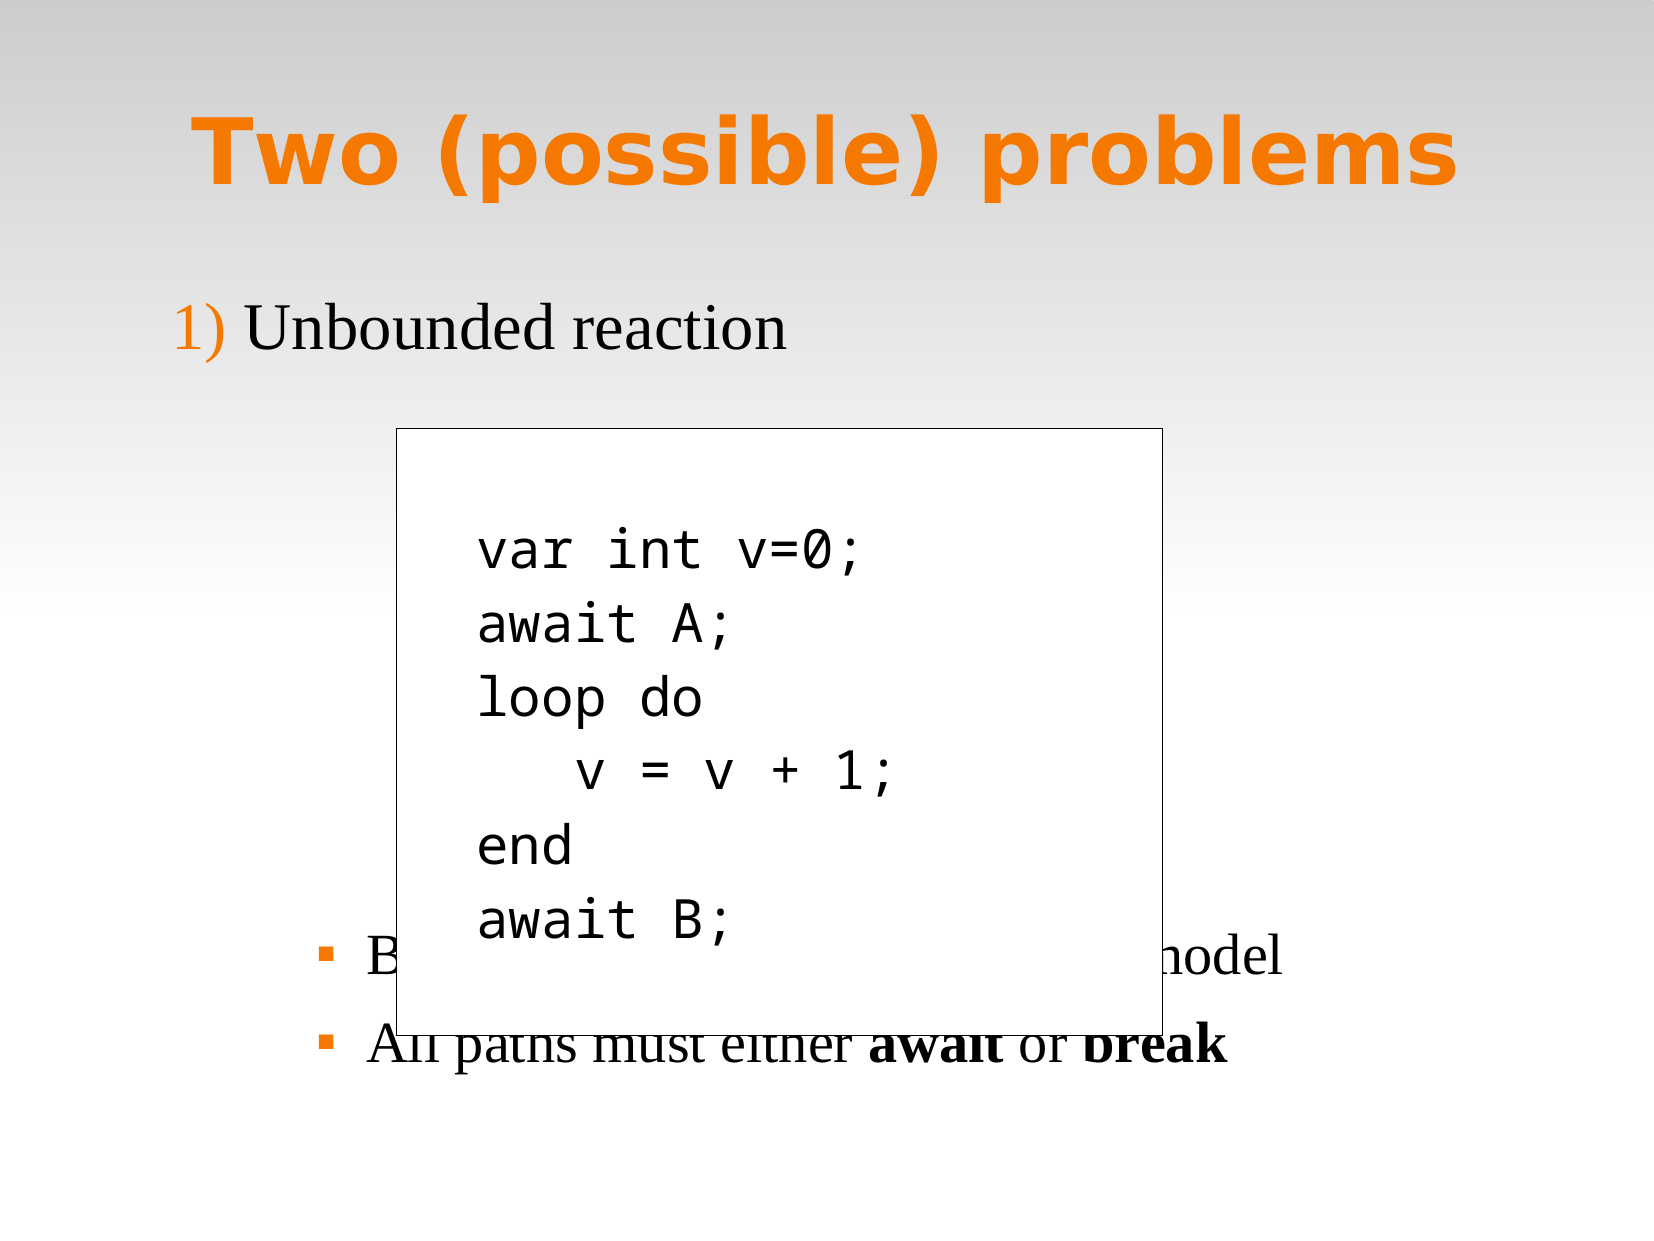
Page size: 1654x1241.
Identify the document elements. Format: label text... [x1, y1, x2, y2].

list Unbounded reaction Breaks the synchronous/reactive model All paths must either await or break [82, 290, 1571, 1136]
text_box var int v=0; await A; loop do v = v + 1; end await B; [396, 428, 1163, 948]
title Two (possible) problems [82, 49, 1571, 257]
